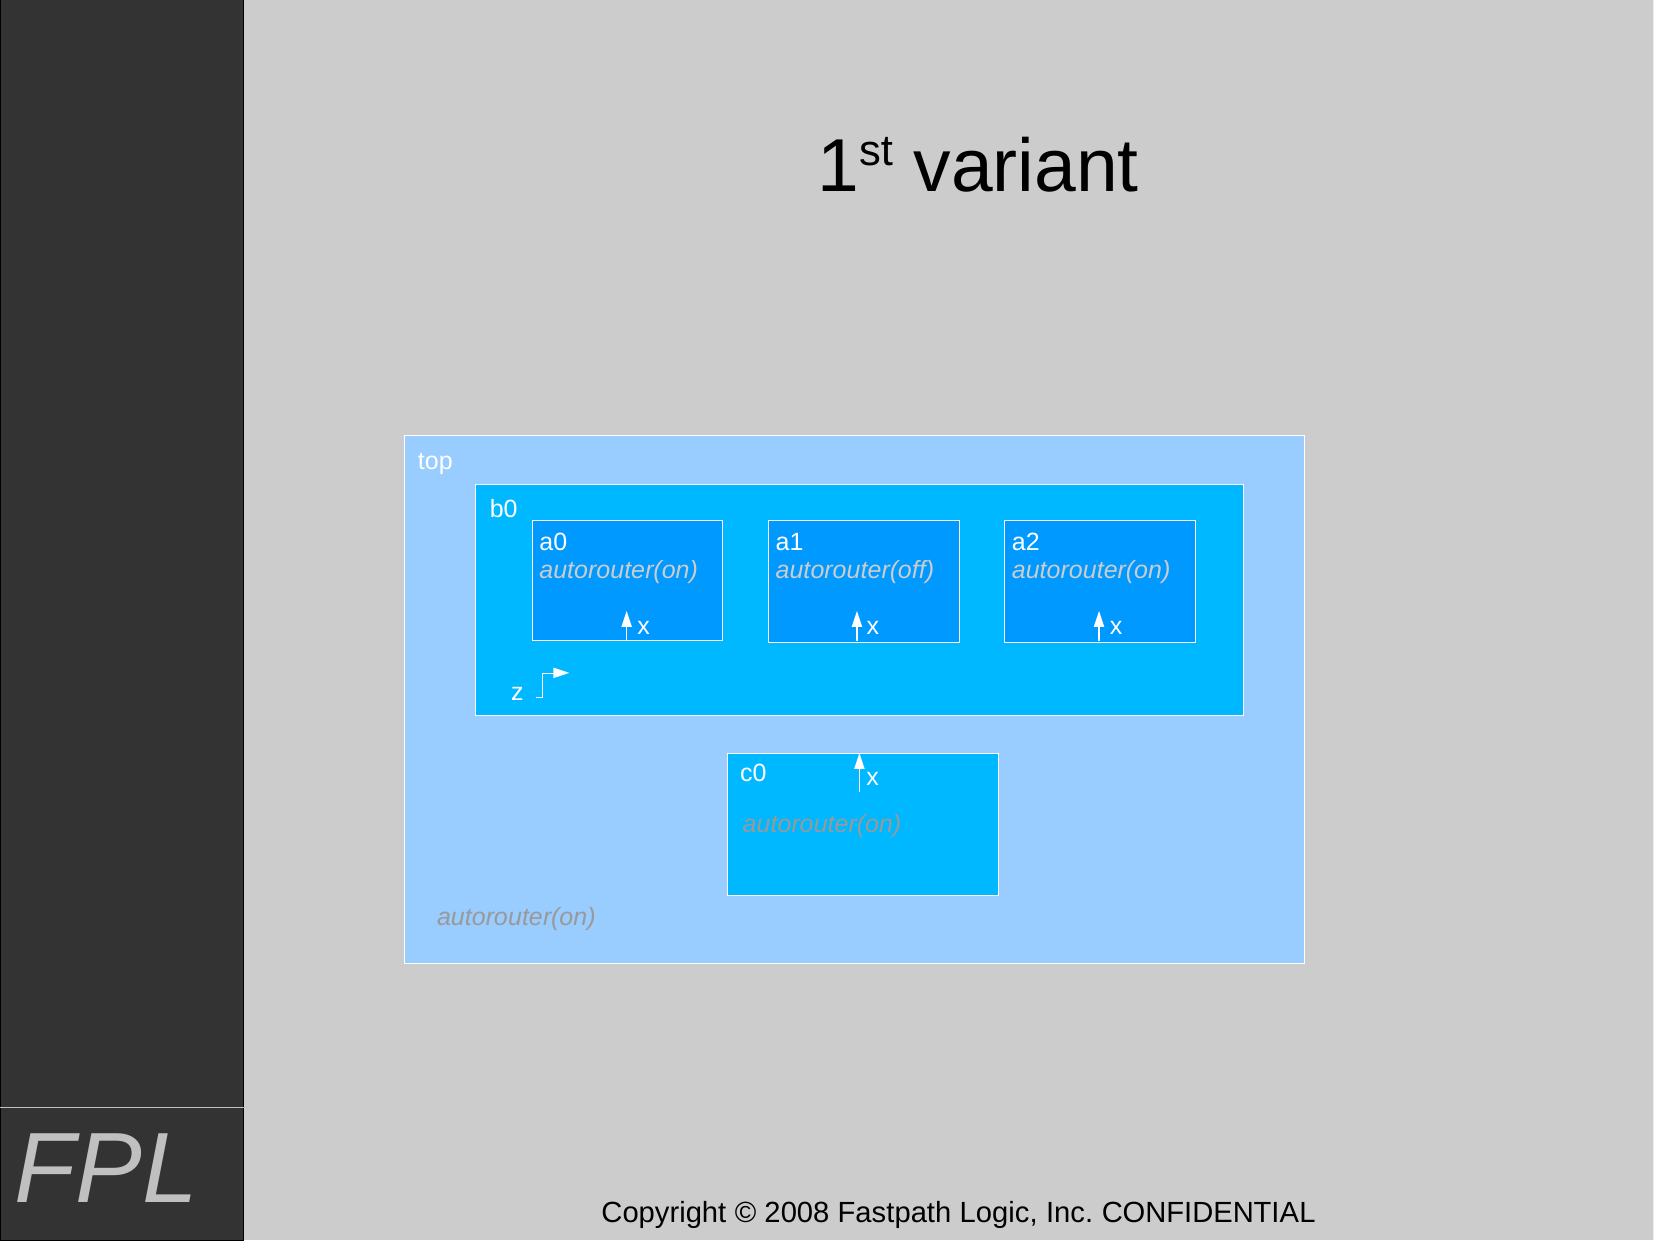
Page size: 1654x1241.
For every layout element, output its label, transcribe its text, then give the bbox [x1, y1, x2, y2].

text_box autorouter(on) [422, 895, 611, 939]
text_box b0 [475, 487, 540, 531]
text_box autorouter(on) [727, 753, 999, 896]
text_box c0 [725, 751, 790, 795]
text_box a0 autorouter(on) x [524, 520, 740, 648]
text_box top [403, 439, 485, 483]
text_box a1 autorouter(off) x [760, 520, 979, 649]
text_box z [496, 670, 538, 714]
title 1st variant [427, 57, 1530, 274]
text_box [404, 435, 1305, 964]
text_box a2 autorouter(on) x [997, 520, 1218, 649]
text_box x [851, 755, 893, 799]
